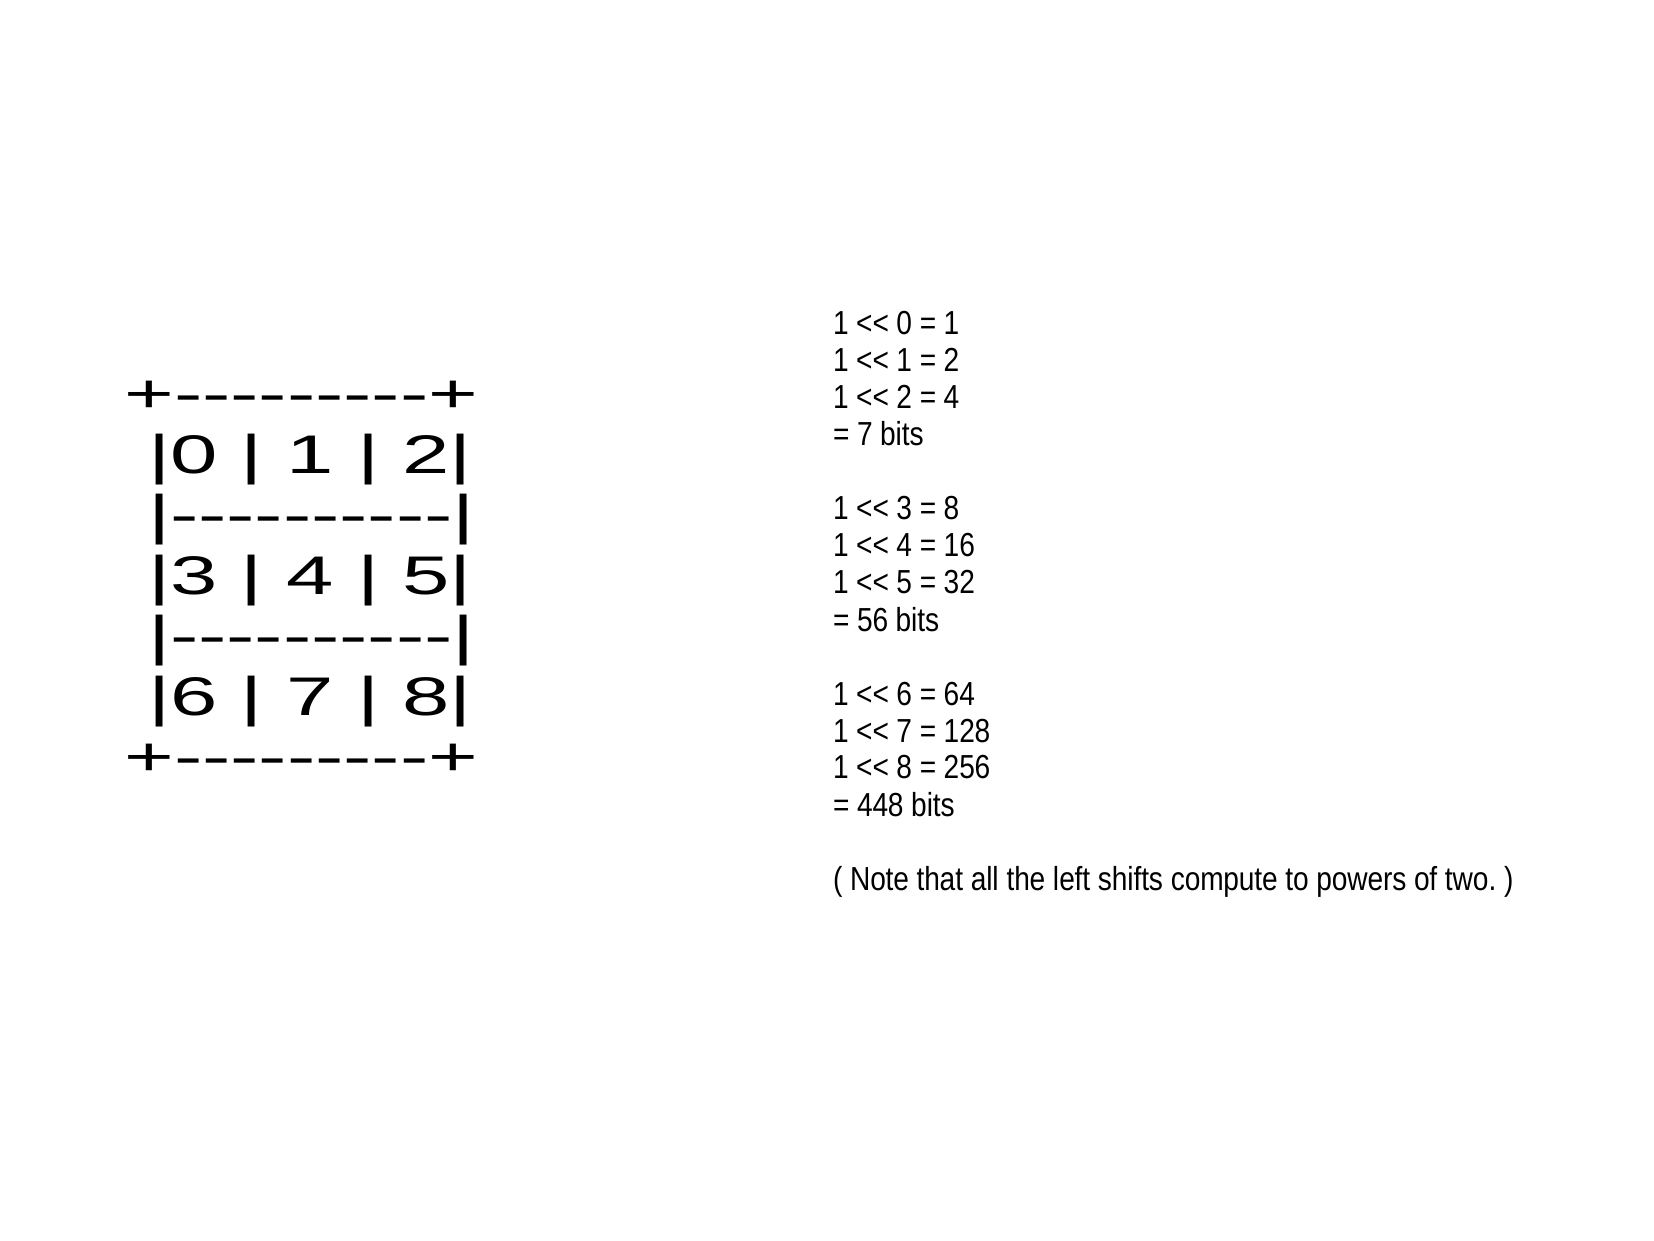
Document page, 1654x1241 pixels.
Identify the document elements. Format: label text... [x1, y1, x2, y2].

text_box 1 << 0 = 1 1 << 1 = 2 1 << 2 = 4 = 7 bits 1 << 3 = 8 1 << 4 = 16 1 << 5 = 32 = 56 bits 1 << 6 = 64 1 << 7 = 128 1 << 8 = 256 = 448 bits ( Note that all the left shifts compute to powers of two. ) [818, 297, 1531, 909]
text_box +---------+ |0 | 1 | 2| |----------| |3 | 4 | 5| |----------| |6 | 7 | 8| +---------+ [109, 356, 496, 797]
